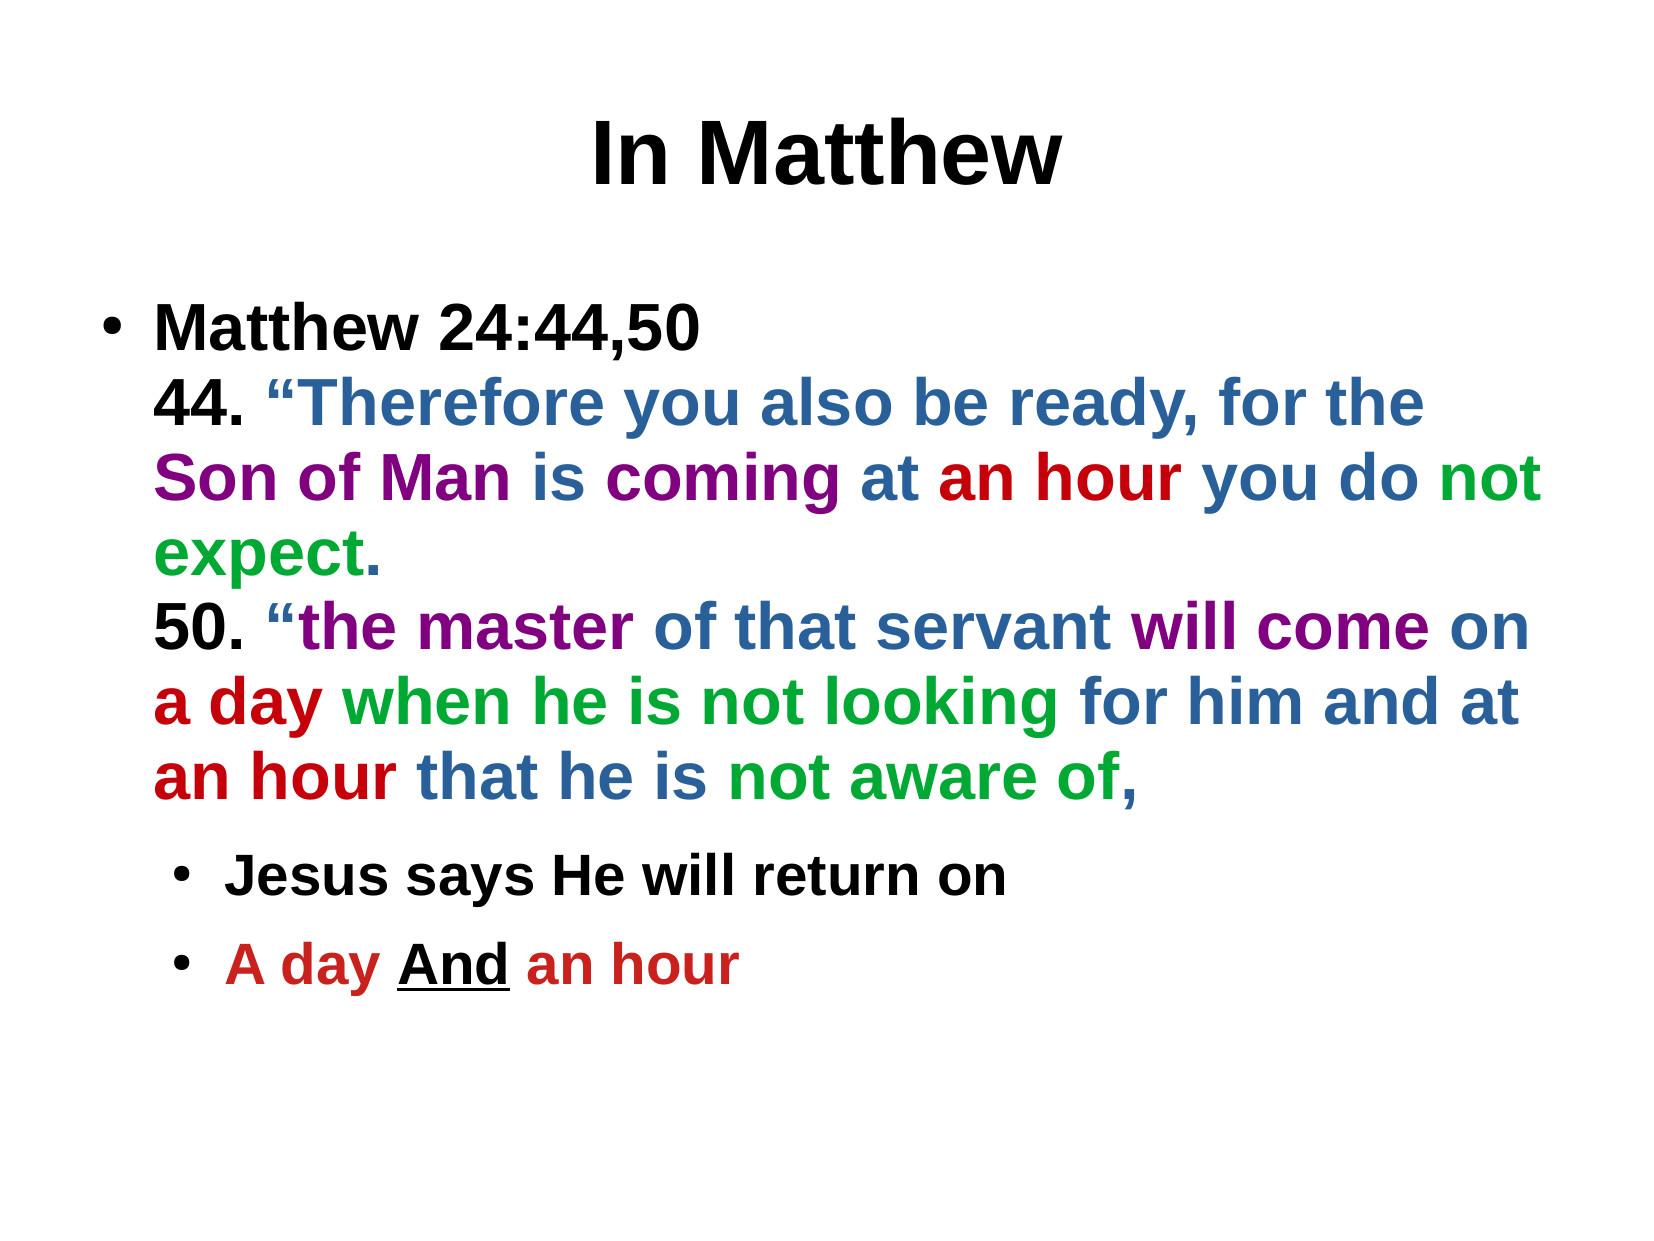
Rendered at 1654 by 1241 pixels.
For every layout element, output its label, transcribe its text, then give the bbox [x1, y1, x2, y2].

title In Matthew [82, 49, 1571, 257]
list Matthew 24:44,50 44. “Therefore you also be ready, for the Son of Man is coming at an hour you do not expect. 50. “the master of that servant will come on a day when he is not looking for him and at an hour that he is not aware of, Jesus says He will return on A day And an hour [82, 290, 1571, 1010]
